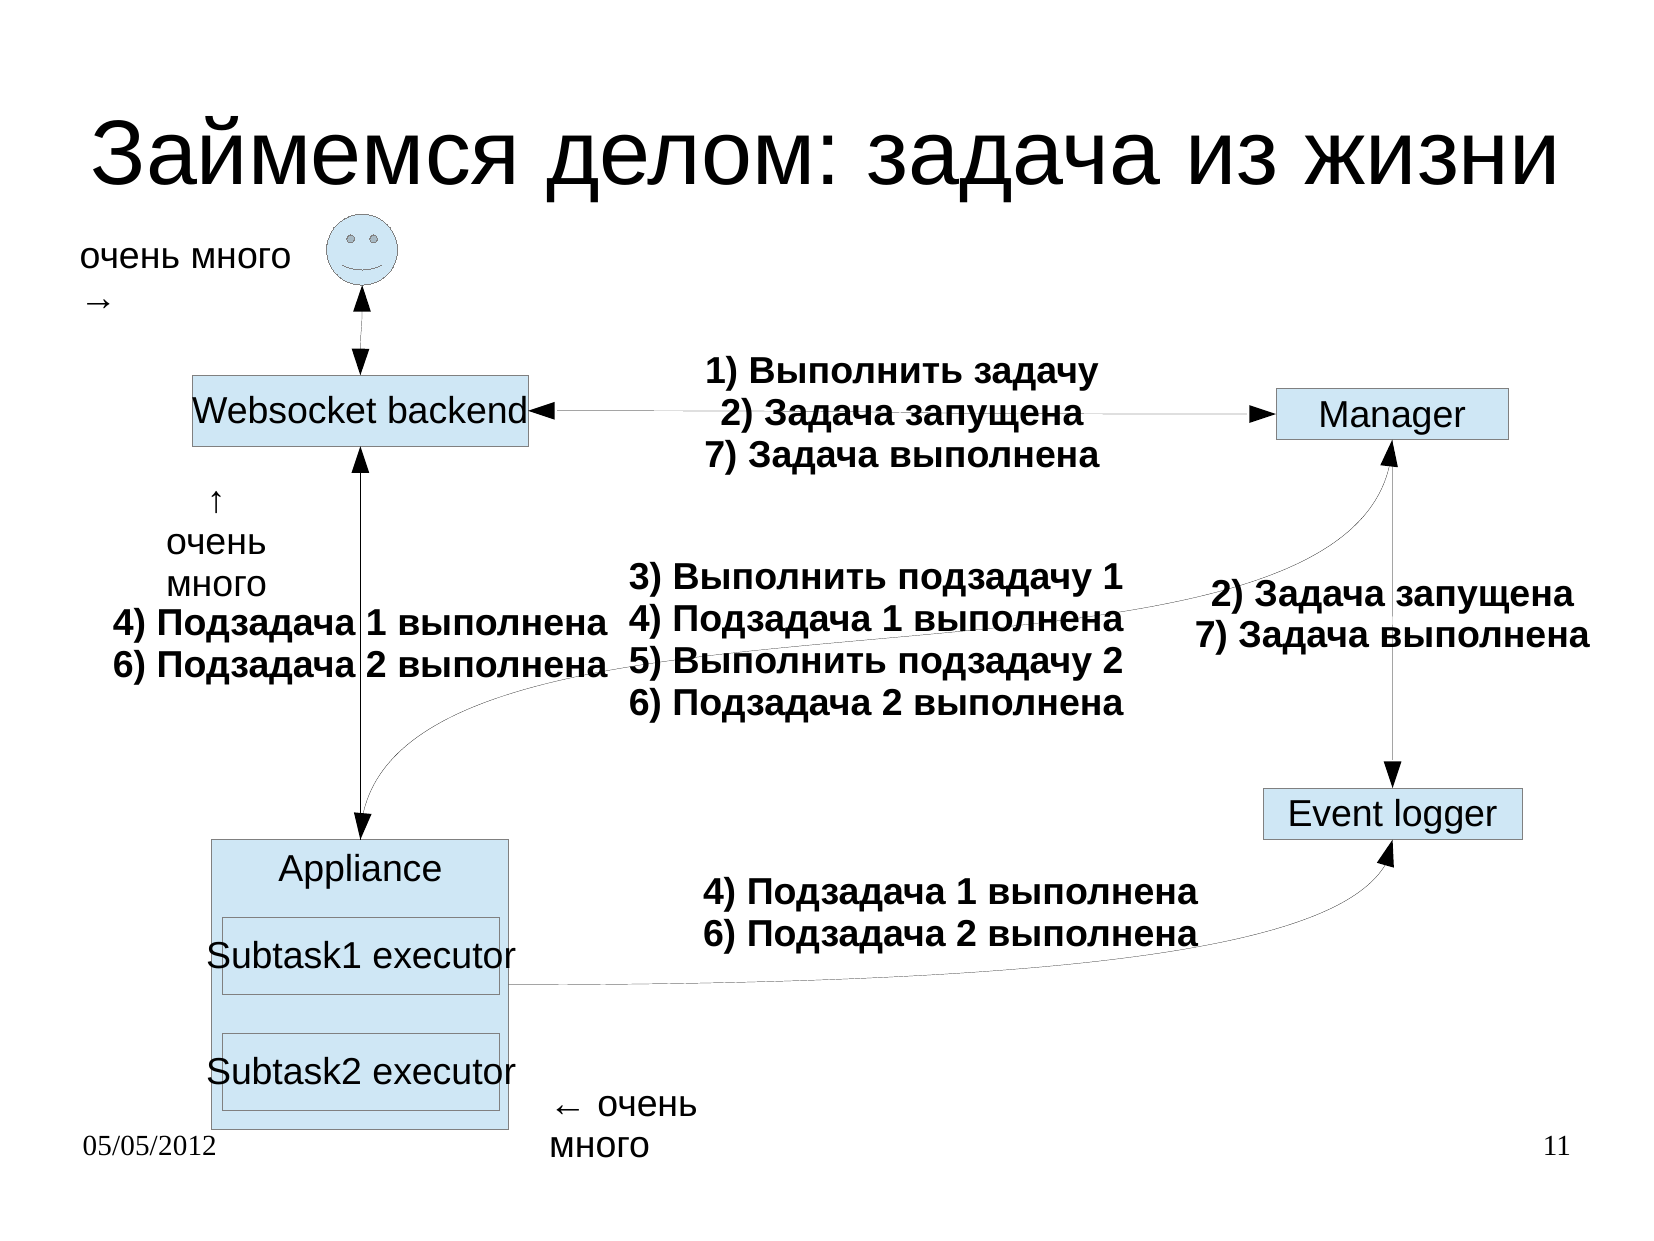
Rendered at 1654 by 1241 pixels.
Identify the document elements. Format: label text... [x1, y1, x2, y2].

text_box очень много → [64, 226, 331, 326]
text_box ↑ очень много [151, 470, 373, 612]
title Займемся делом: задача из жизни [82, 49, 1571, 257]
text_box Subtask1 executor [222, 917, 500, 995]
text_box Event logger [1263, 788, 1523, 840]
text_box Appliance [211, 839, 509, 1130]
text_box Subtask2 executor [222, 1033, 500, 1111]
text_box Manager [1276, 388, 1509, 440]
text_box [331, 214, 398, 286]
text_box ← очень много [534, 1074, 801, 1174]
text_box Websocket backend [192, 375, 529, 447]
